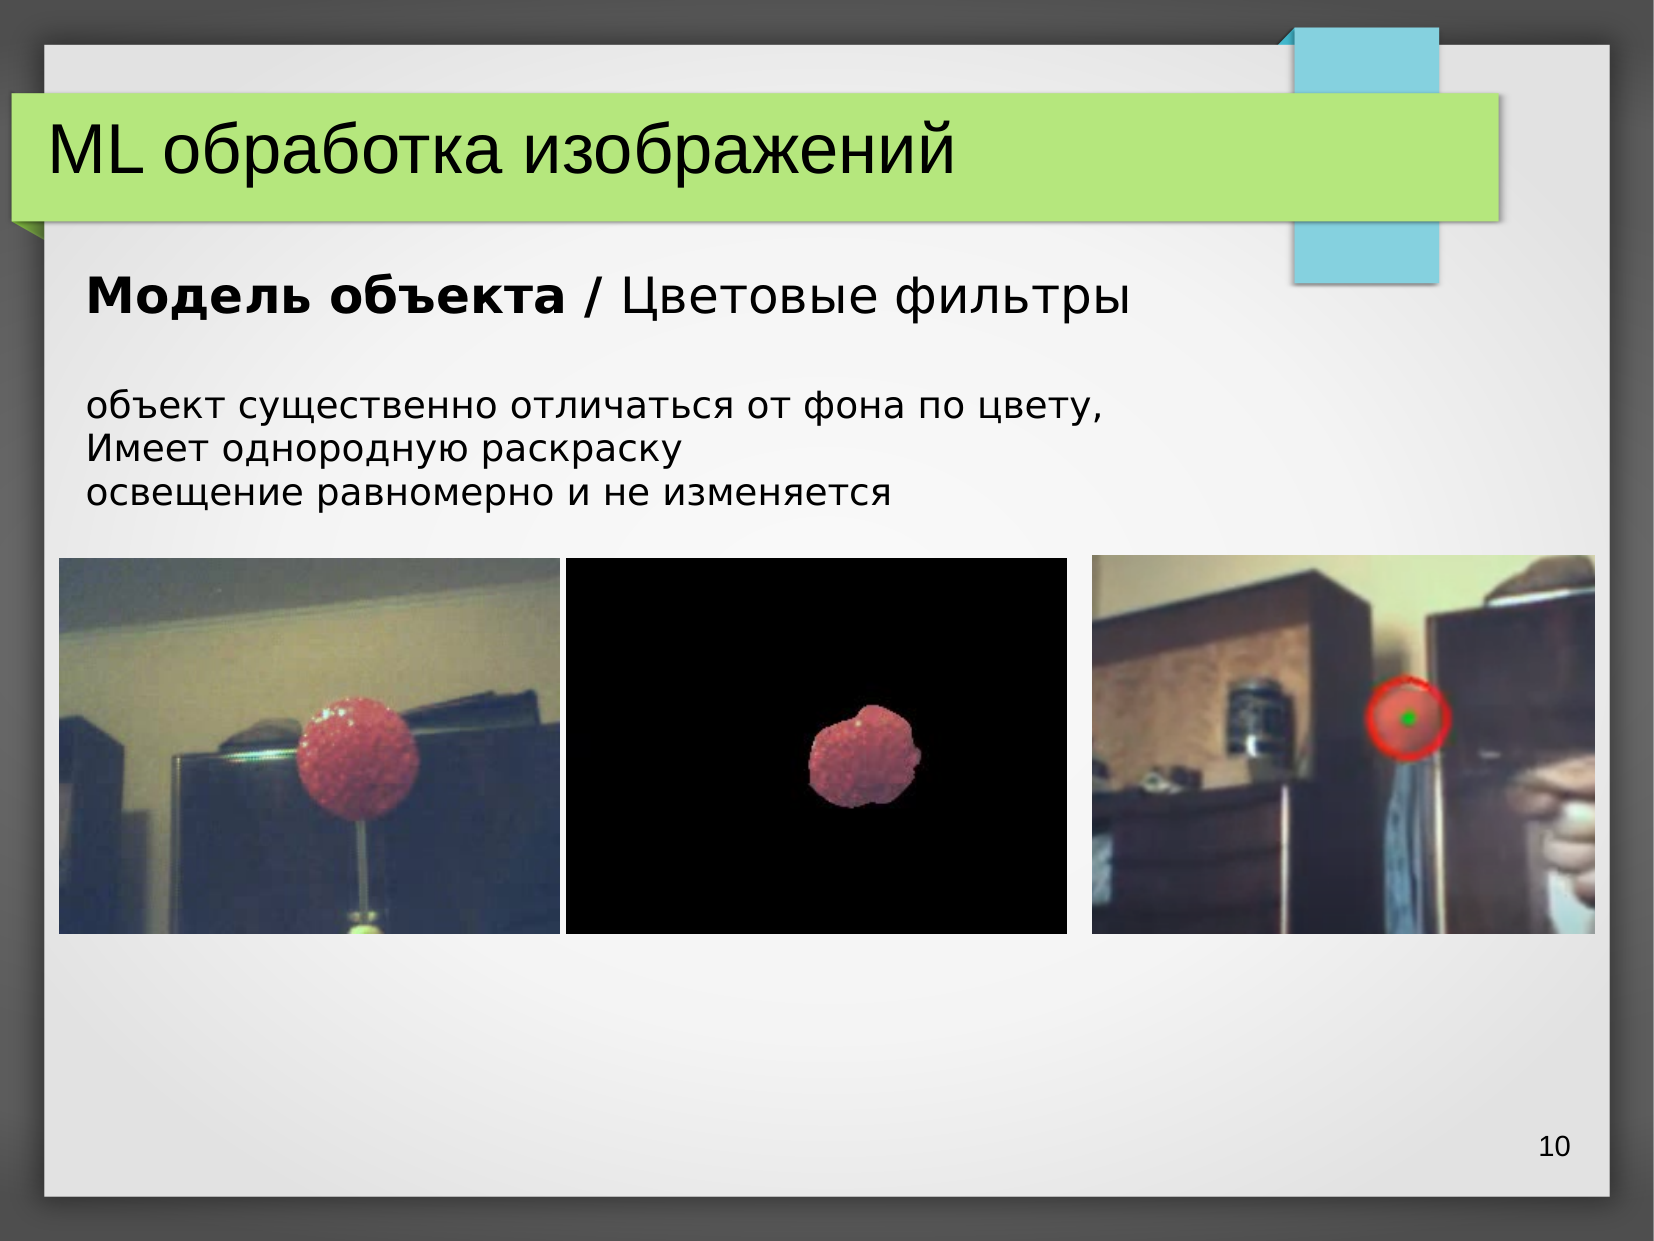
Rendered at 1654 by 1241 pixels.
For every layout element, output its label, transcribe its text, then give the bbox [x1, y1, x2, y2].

text_box Модель объекта / Цветовые фильтры объект существенно отличаться от фона по цвету, Имеет однородную раскраску освещение равномерно и не изменяется [70, 259, 1548, 522]
picture [0, 0, 1654, 1241]
title ML обработка изображений [47, 109, 1501, 189]
